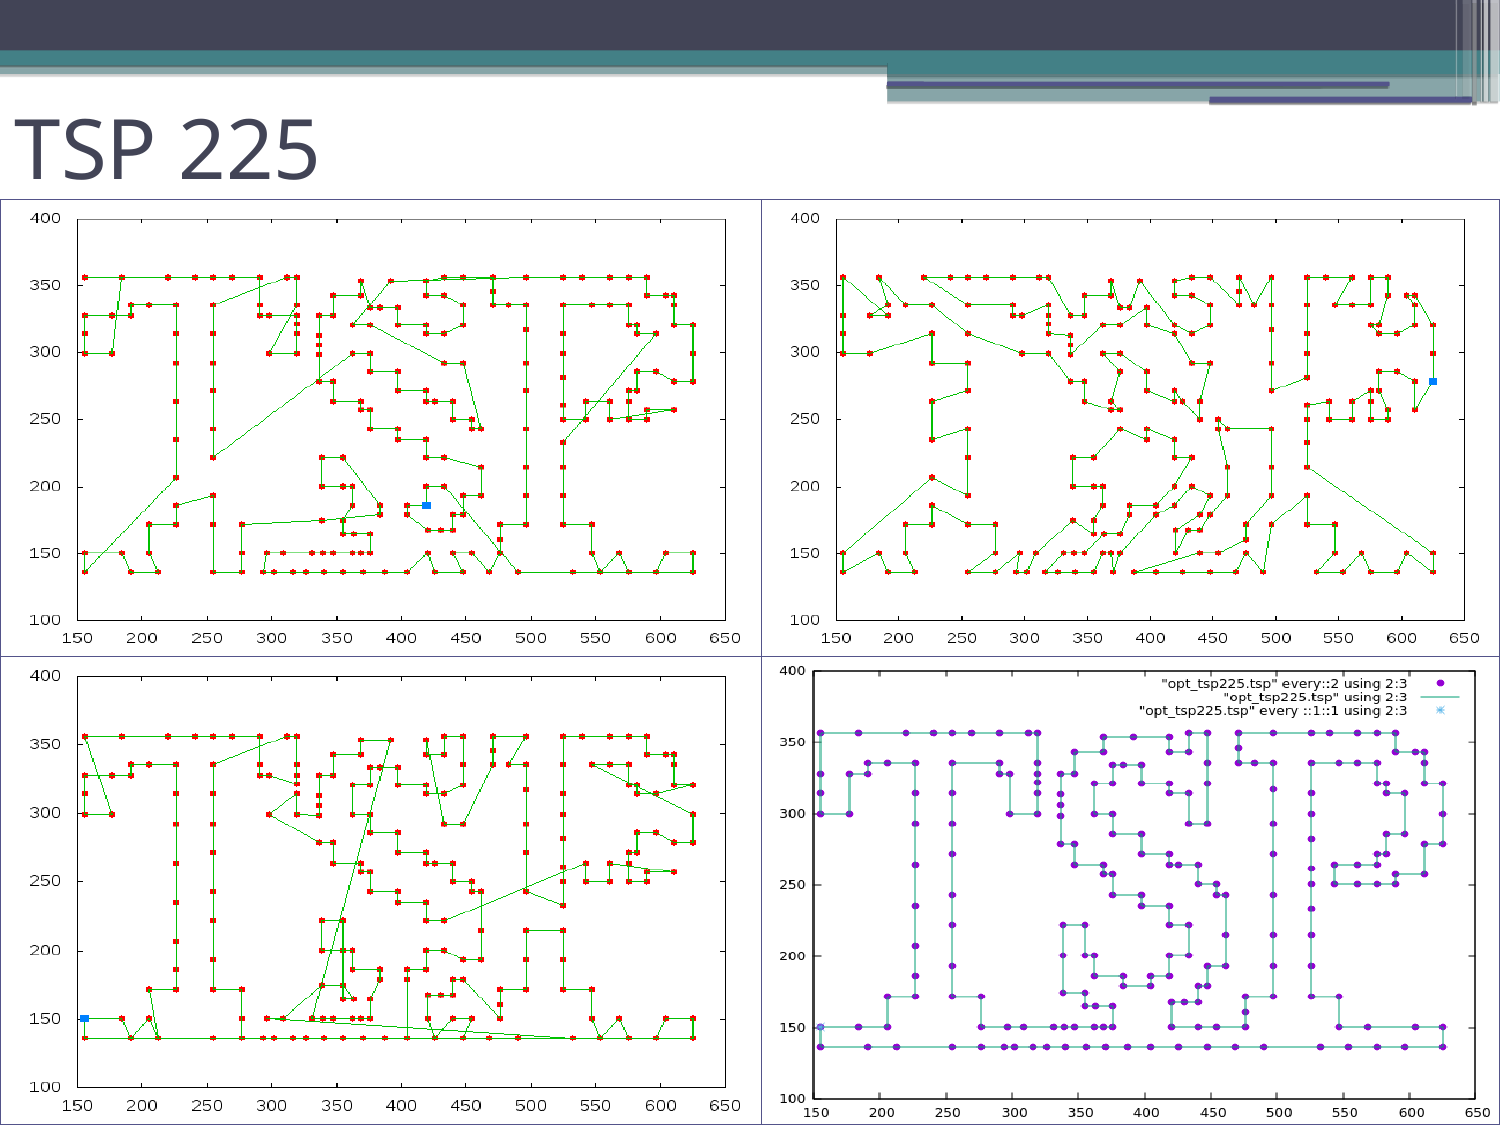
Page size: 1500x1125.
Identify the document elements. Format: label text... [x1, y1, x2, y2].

text_box TSP 225 [0, 70, 464, 222]
picture [0, 199, 1500, 1125]
